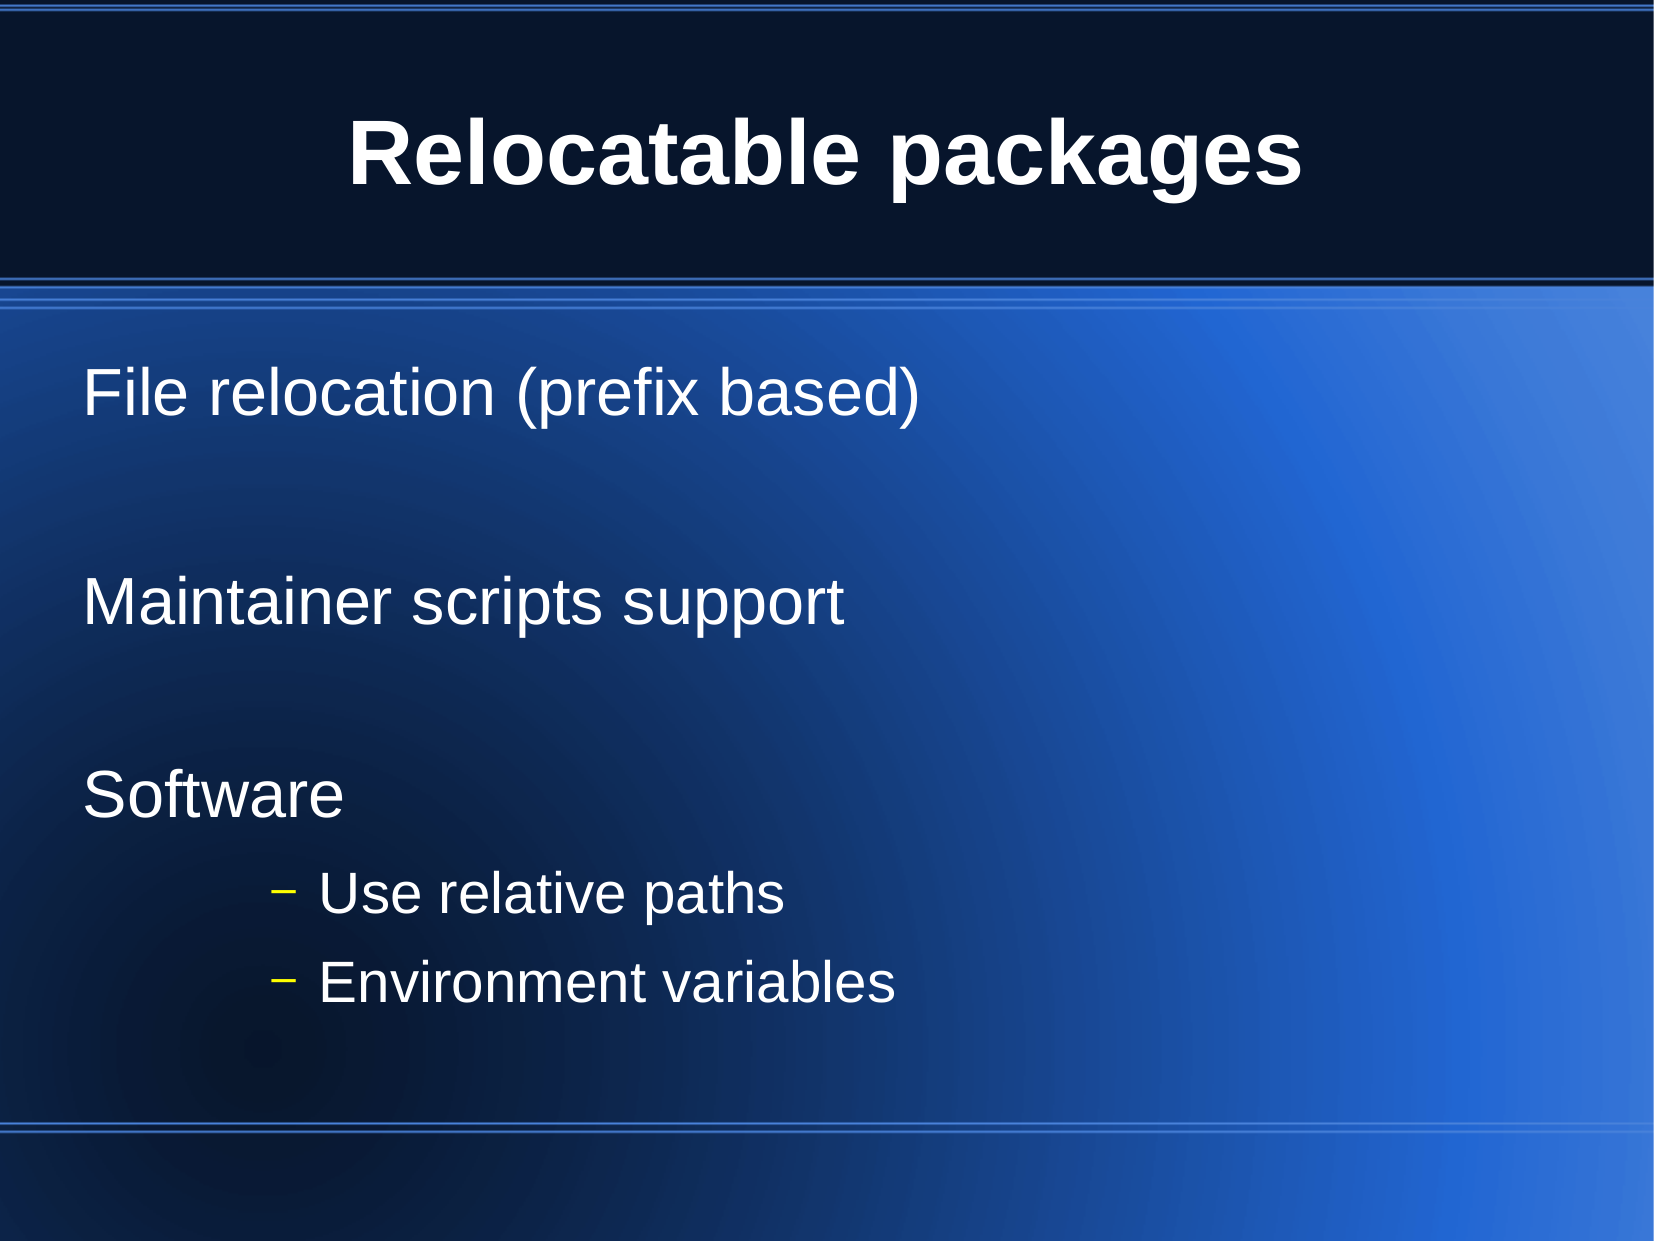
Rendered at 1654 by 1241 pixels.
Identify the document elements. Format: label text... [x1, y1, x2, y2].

list File relocation (prefix based) Maintainer scripts support Software Use relative paths Environment variables [82, 355, 1571, 1063]
picture [0, 0, 1654, 1241]
title Relocatable packages [82, 56, 1571, 250]
